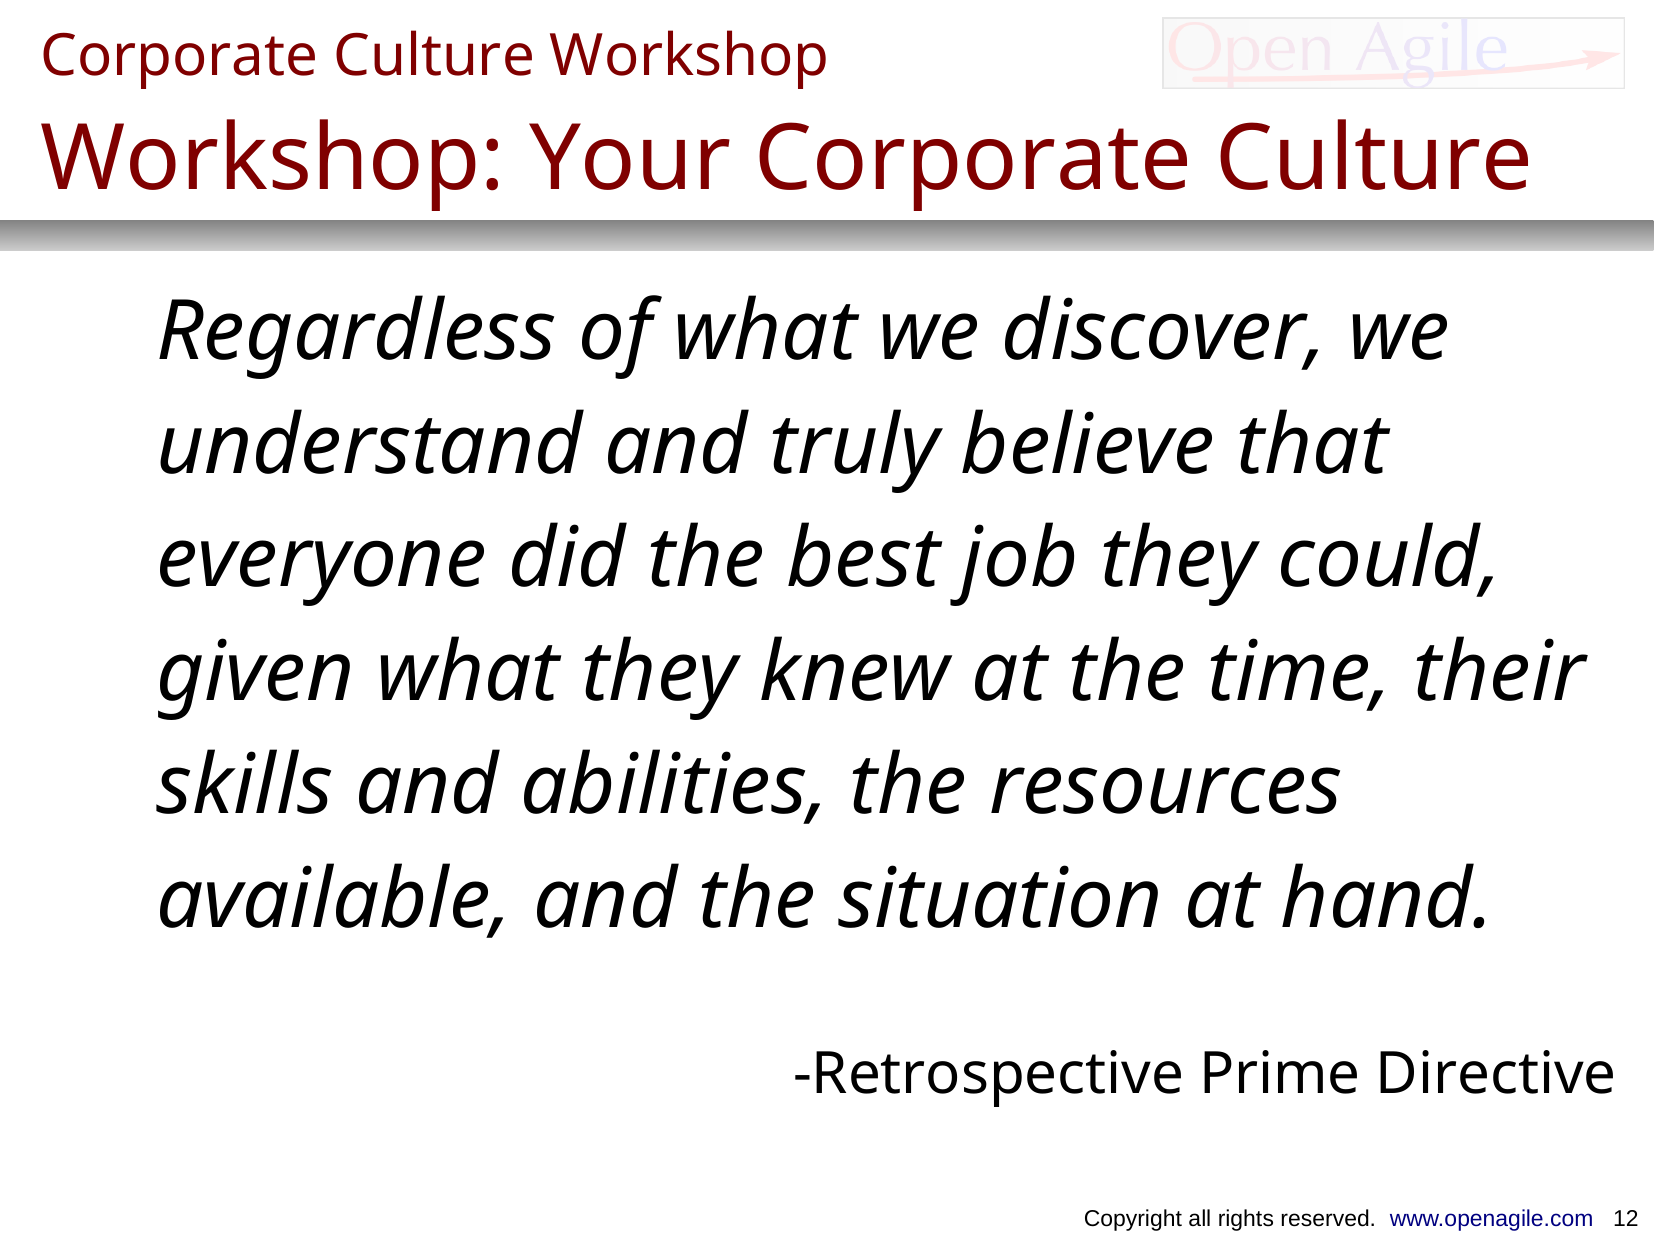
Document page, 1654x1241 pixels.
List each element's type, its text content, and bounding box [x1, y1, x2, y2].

list Regardless of what we discover, we understand and truly believe that everyone did the best job they could, given what they knew at the time, their skills and abilities, the resources available, and the situation at hand. -Retrospective Prime Directive [85, 270, 1617, 1192]
title Corporate Culture Workshop Workshop: Your Corporate Culture [40, 8, 1654, 222]
